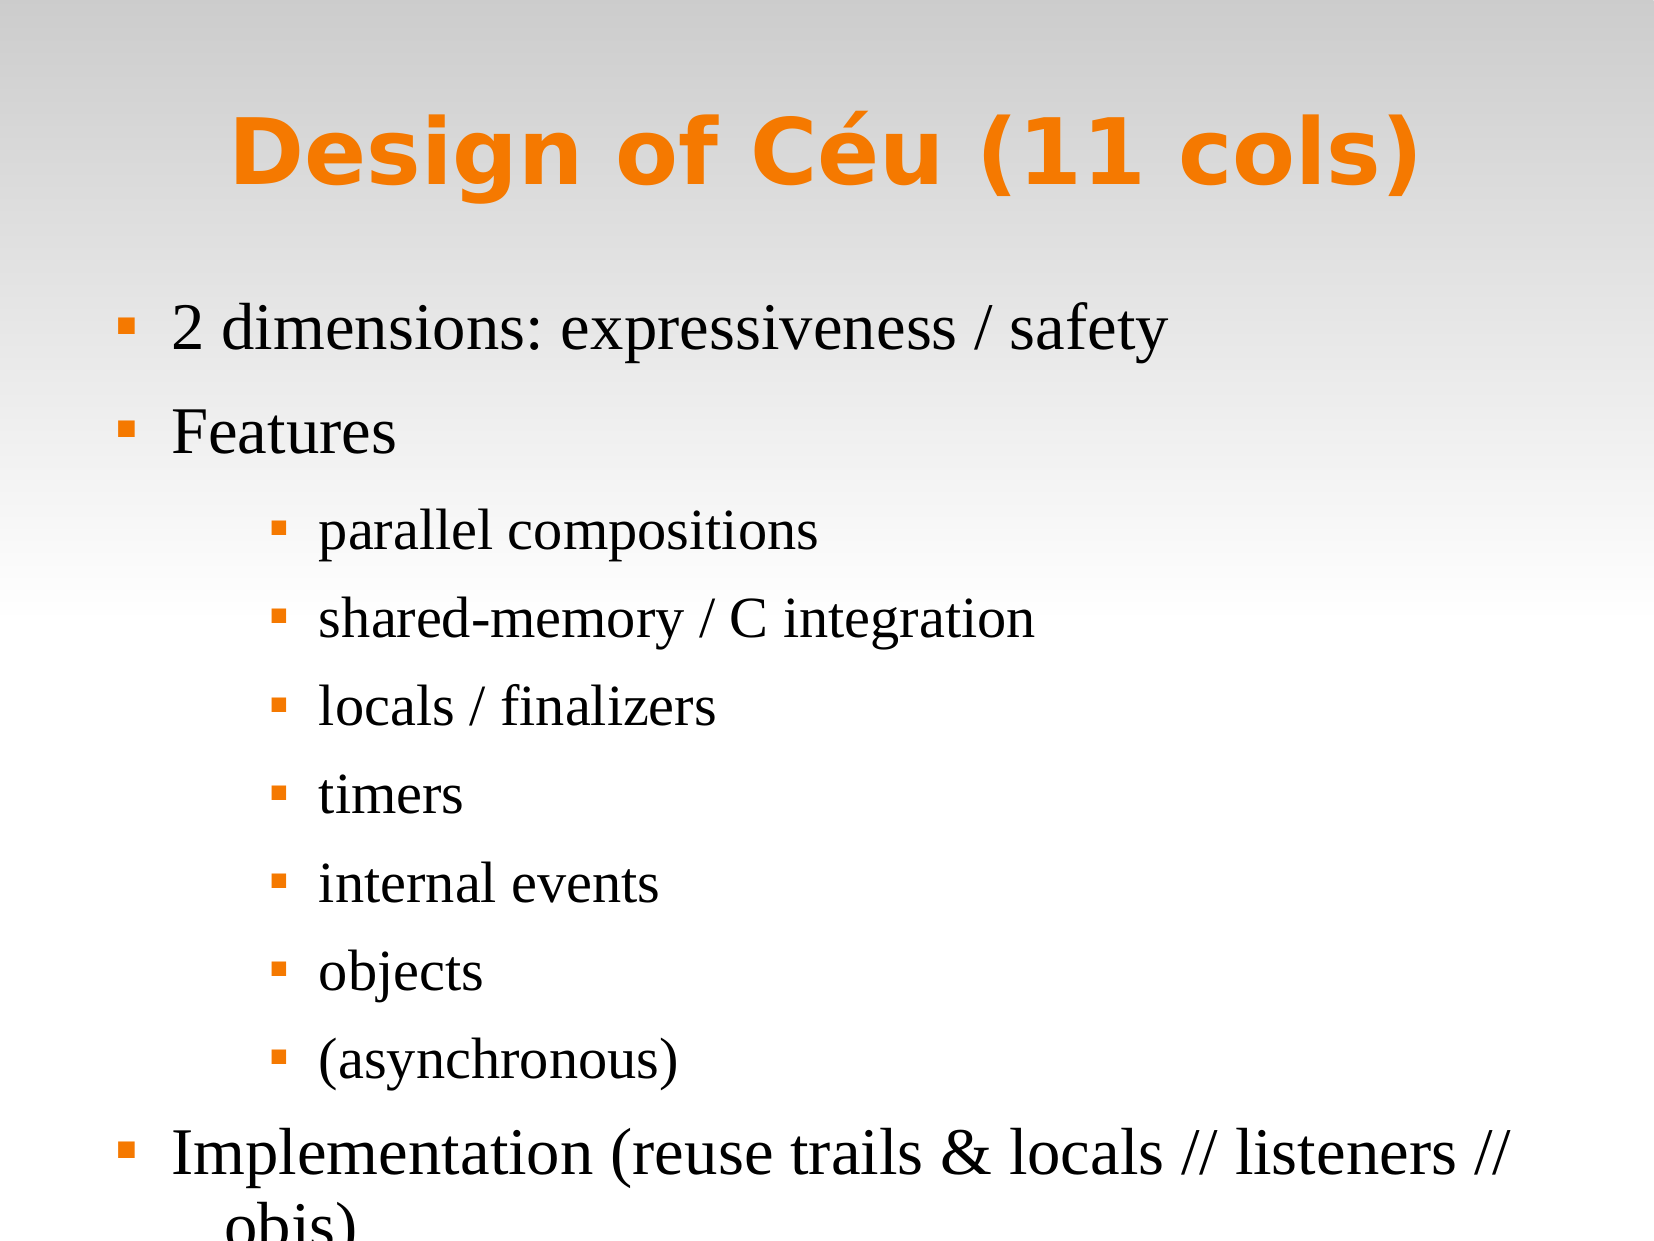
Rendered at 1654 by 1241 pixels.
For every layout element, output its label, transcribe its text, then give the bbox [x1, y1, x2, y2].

list 2 dimensions: expressiveness / safety Features parallel compositions shared-memory / C integration locals / finalizers timers internal events objects (asynchronous) Implementation (reuse trails & locals // listeners // objs) [82, 290, 1571, 1241]
title Design of Céu (11 cols) [82, 49, 1571, 257]
